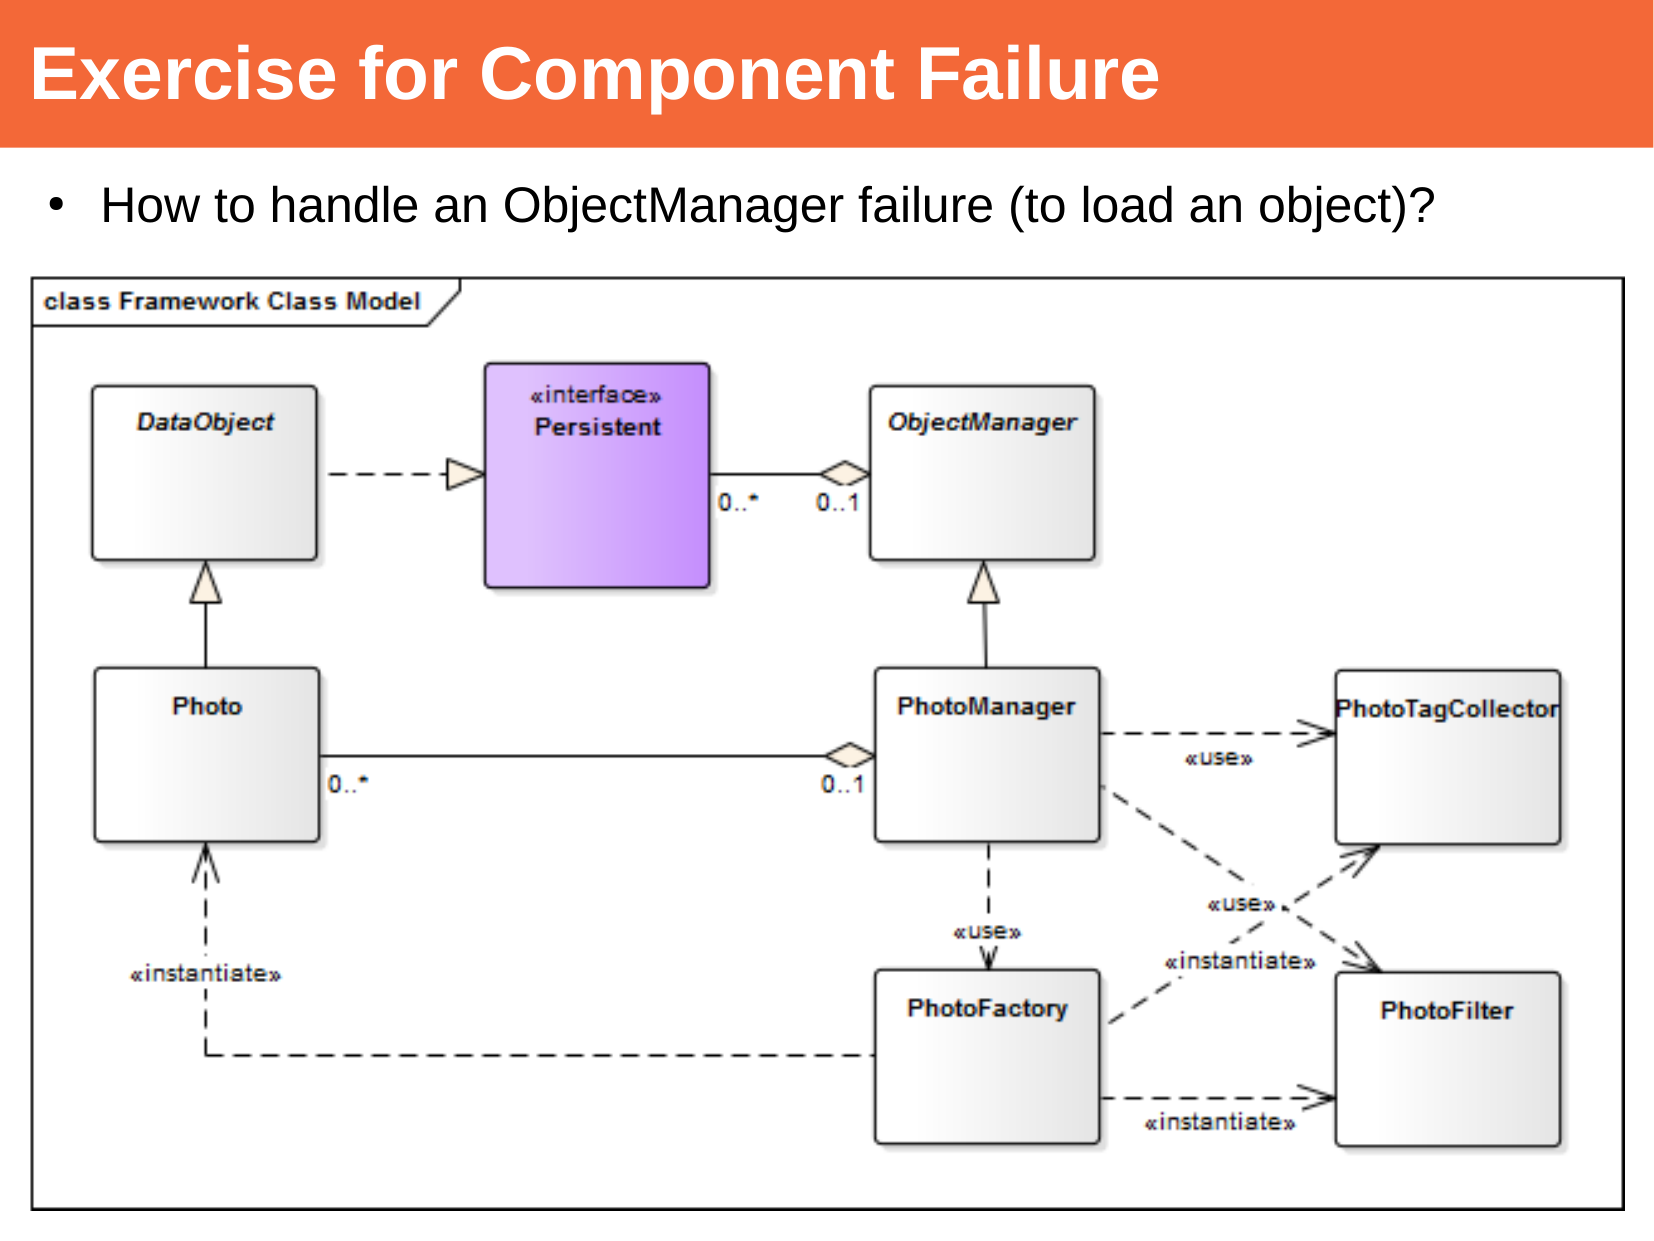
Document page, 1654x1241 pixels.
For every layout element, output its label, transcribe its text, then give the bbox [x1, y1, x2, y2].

title Exercise for Component Failure [0, 0, 1654, 148]
list How to handle an ObjectManager failure (to load an object)? [29, 177, 1625, 275]
picture [29, 275, 1625, 1211]
